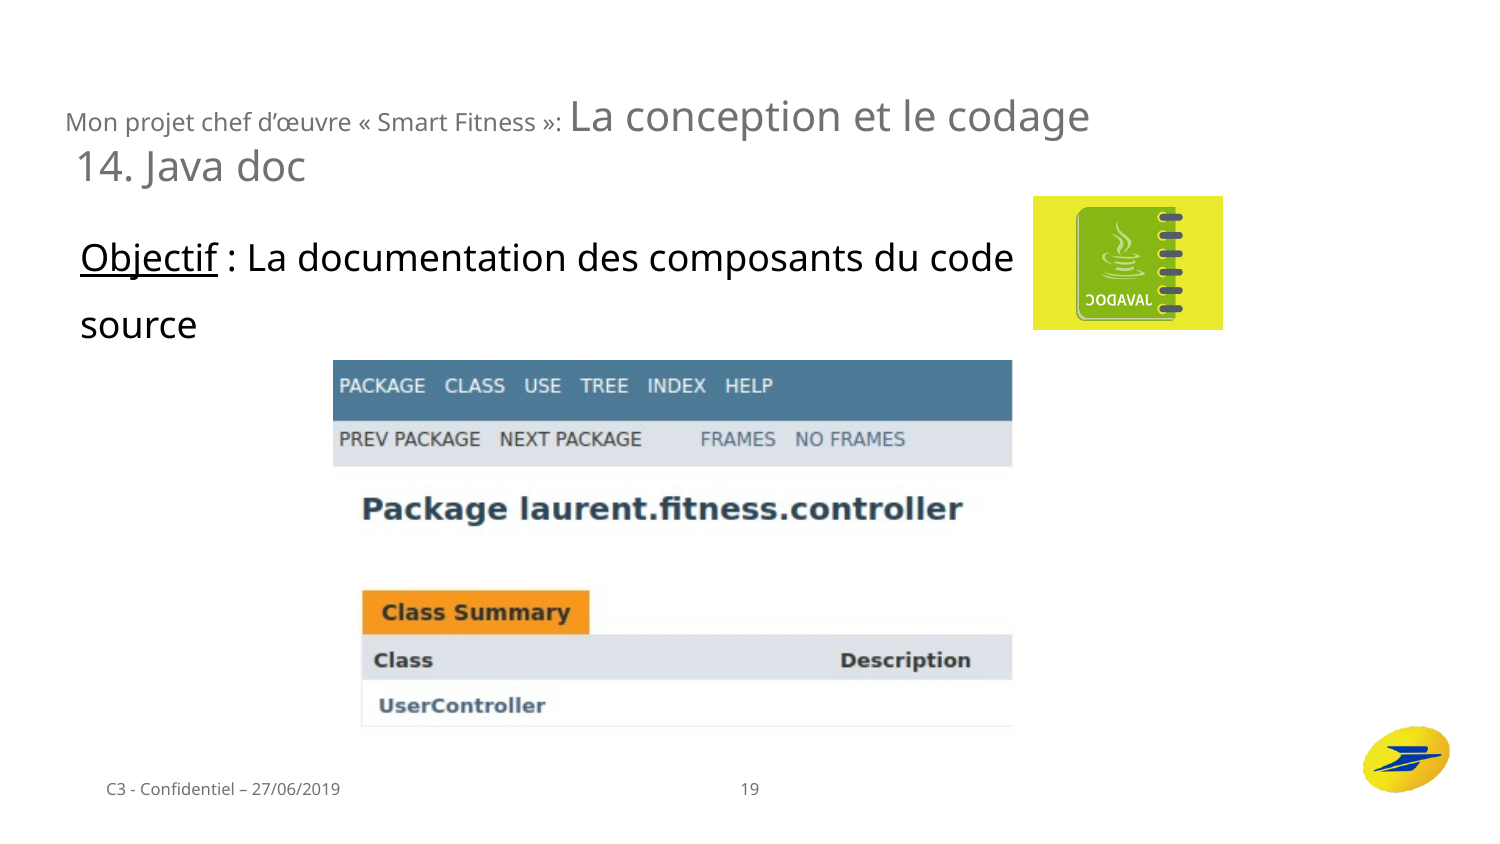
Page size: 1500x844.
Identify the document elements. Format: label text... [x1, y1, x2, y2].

picture [1033, 196, 1223, 330]
title Mon projet chef d’œuvre « Smart Fitness »: La conception et le codage 14. Java doc [64, 89, 1436, 169]
picture [333, 360, 1014, 768]
picture [1346, 702, 1465, 821]
text_box Objectif : La documentation des composants du code source [65, 203, 1034, 354]
